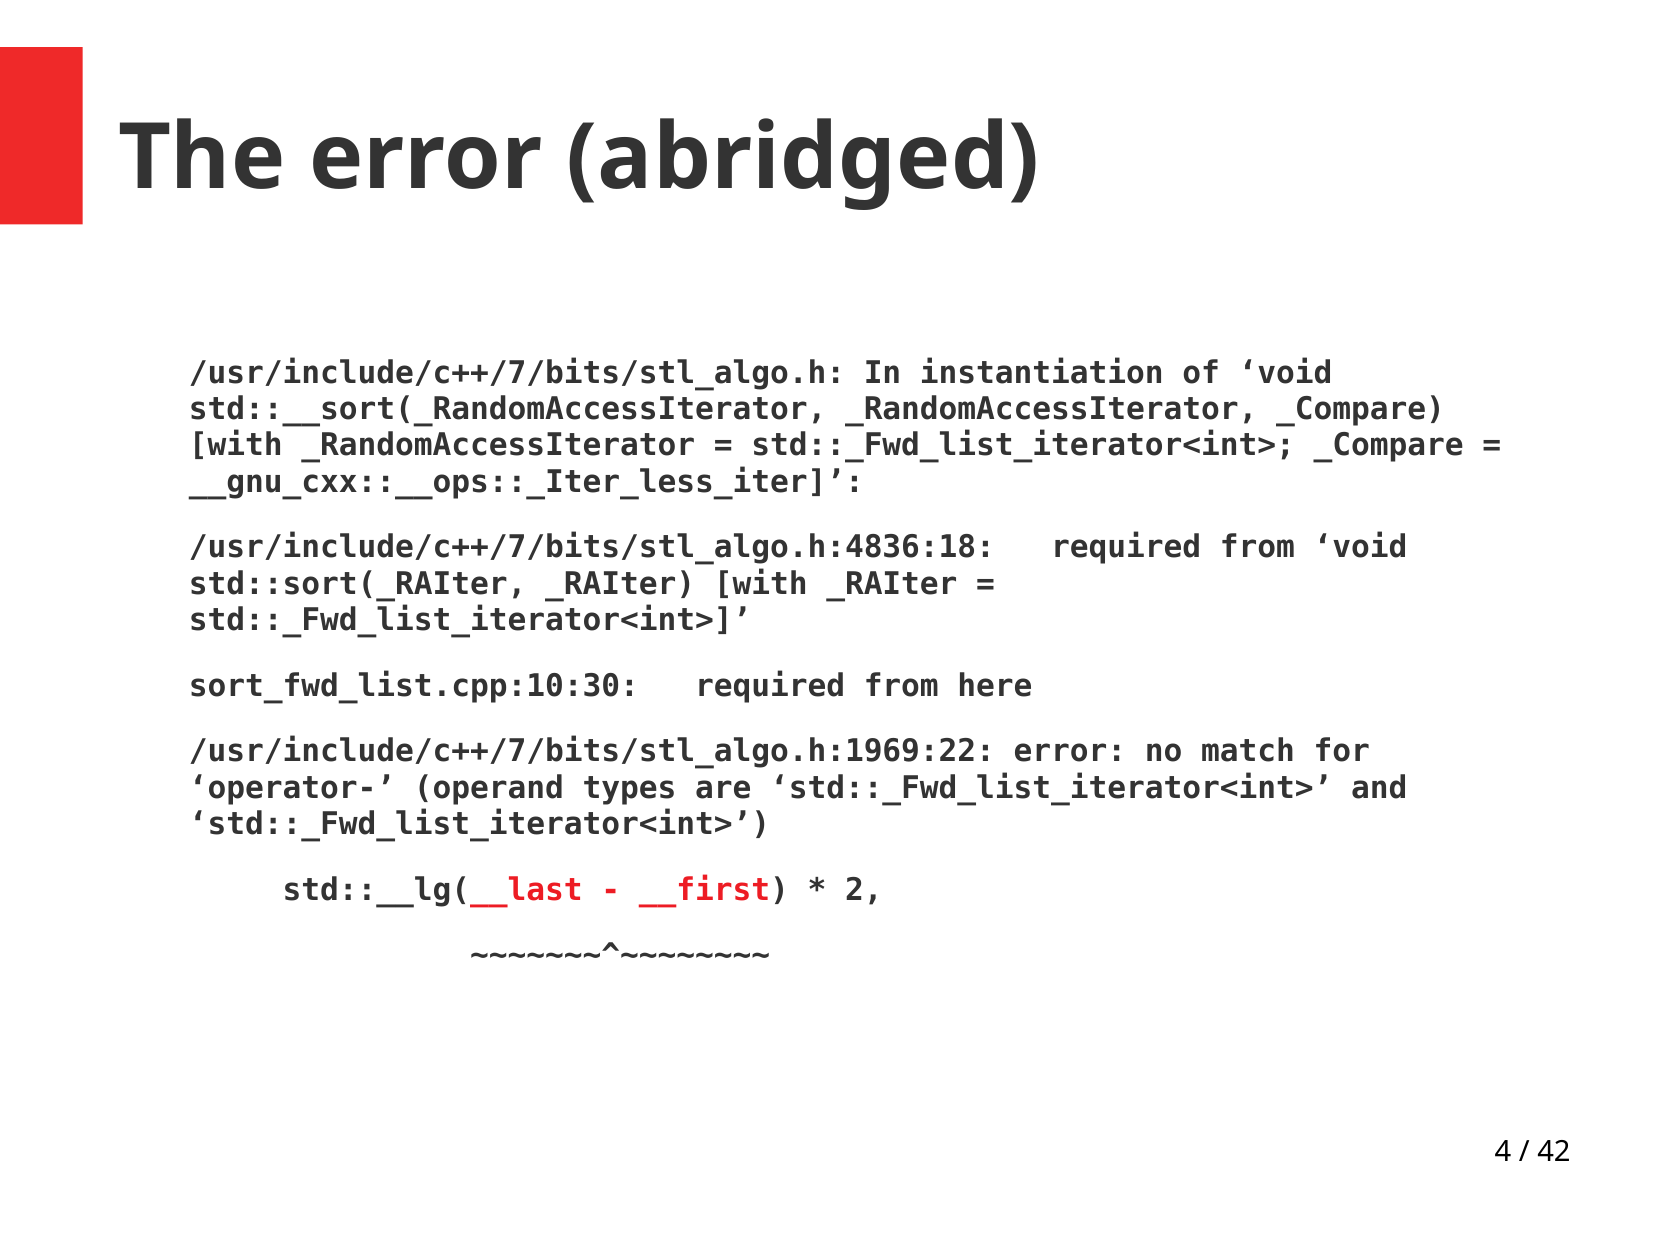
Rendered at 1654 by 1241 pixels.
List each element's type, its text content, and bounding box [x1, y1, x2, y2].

list /usr/include/c++/7/bits/stl_algo.h: In instantiation of ‘void std::__sort(_RandomAccessIterator, _RandomAccessIterator, _Compare) [with _RandomAccessIterator = std::_Fwd_list_iterator<int>; _Compare = __gnu_cxx::__ops::_Iter_less_iter]’: /usr/include/c++/7/bits/stl_algo.h:4836:18: required from ‘void std::sort(_RAIter, _RAIter) [with _RAIter = std::_Fwd_list_iterator<int>]’ sort_fwd_list.cpp:10:30: required from here /usr/include/c++/7/bits/stl_algo.h:1969:22: error: no match for ‘operator-’ (operand types are ‘std::_Fwd_list_iterator<int>’ and ‘std::_Fwd_list_iterator<int>’) std::__lg(__last - __first) * 2, ~~~~~~~^~~~~~~~~ [118, 354, 1536, 1074]
title The error (abridged) [118, 49, 1571, 257]
